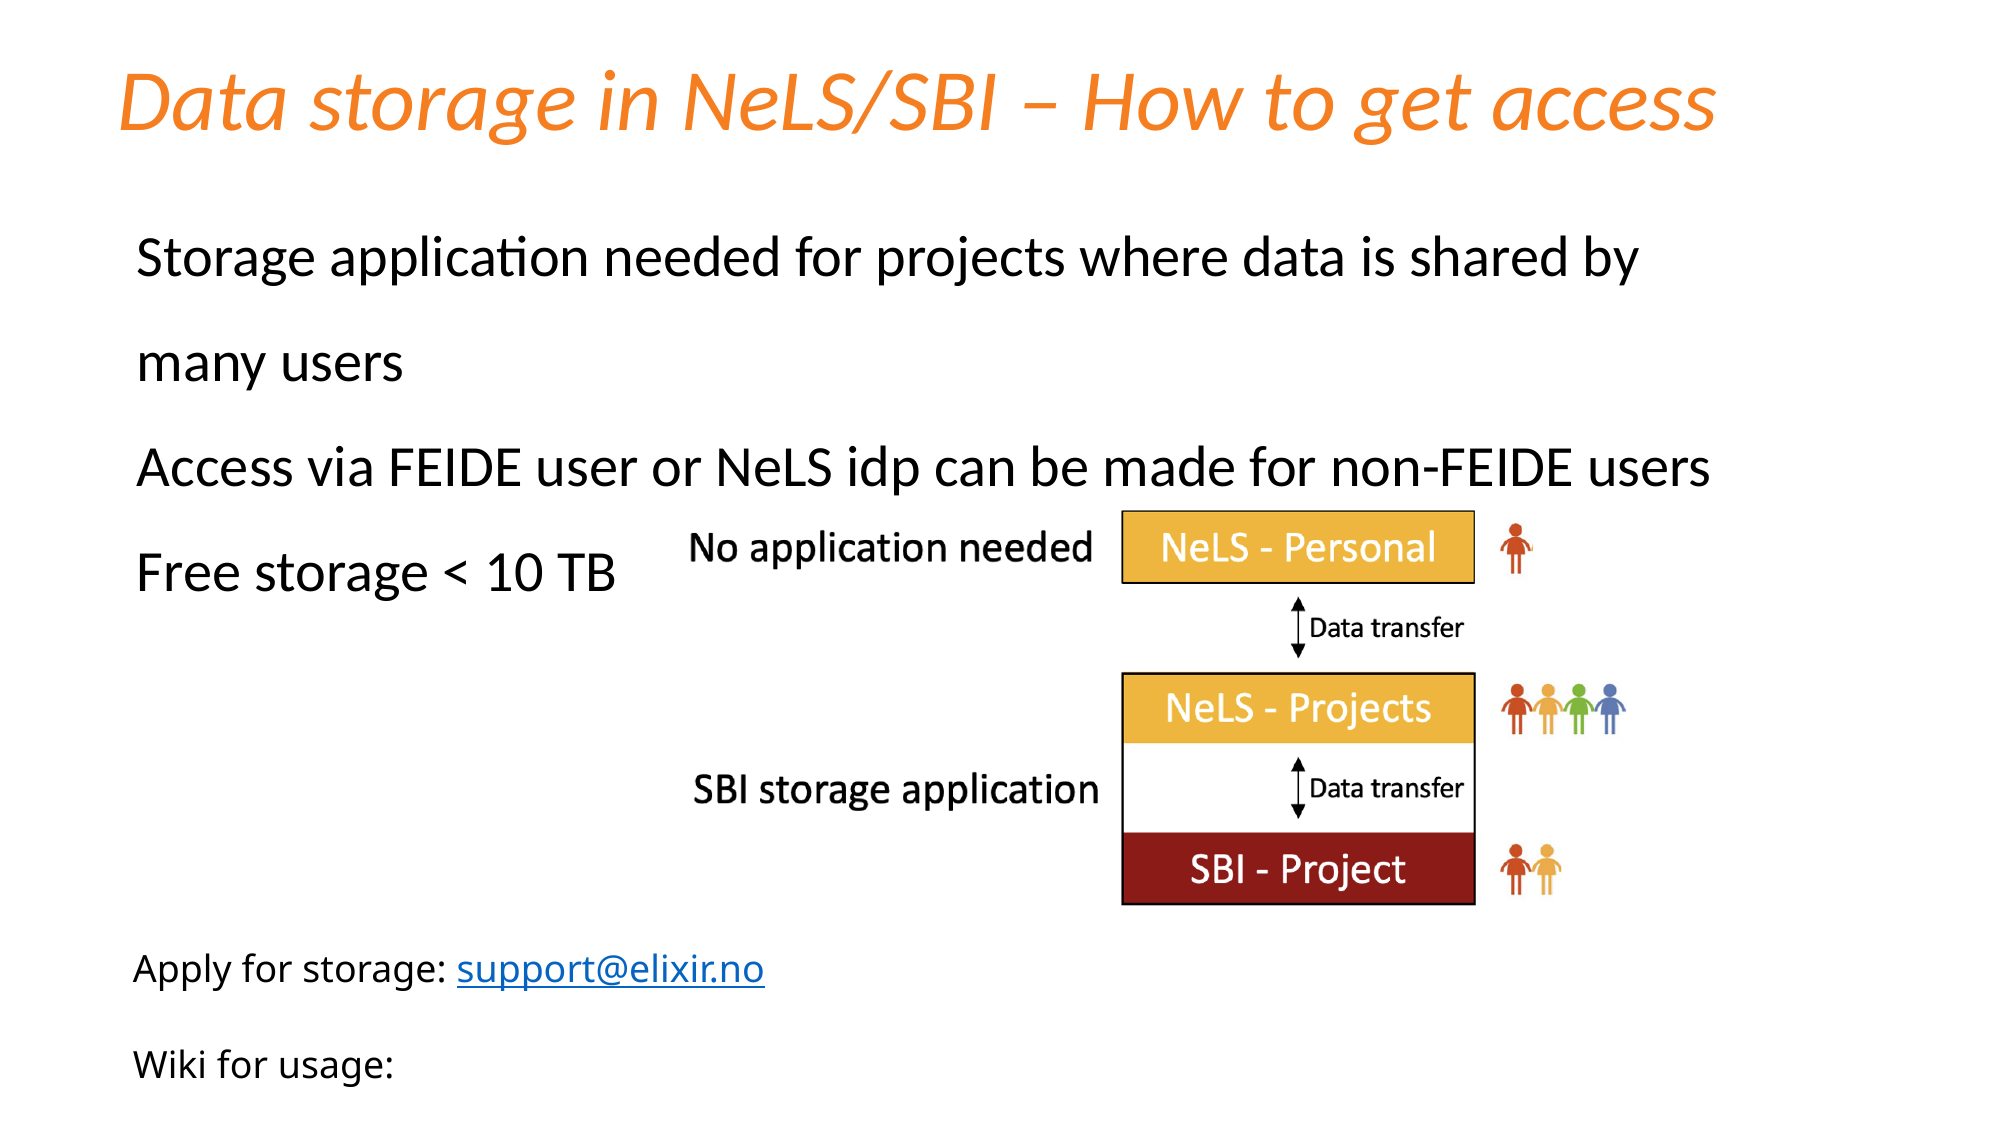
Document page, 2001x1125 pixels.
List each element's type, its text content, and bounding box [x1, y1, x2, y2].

text_box Apply for storage: support@elixir.no Wiki for usage: https://nels-docs.readthedocs.io/en/latest/ [117, 886, 1051, 1125]
title Data storage in NeLS/SBI – How to get access [117, 54, 1902, 161]
list Storage application needed for projects where data is shared by many users Access via FEIDE user or NeLS idp can be made for non-FEIDE users Free storage < 10 TB [117, 183, 1772, 898]
picture [675, 504, 1645, 906]
